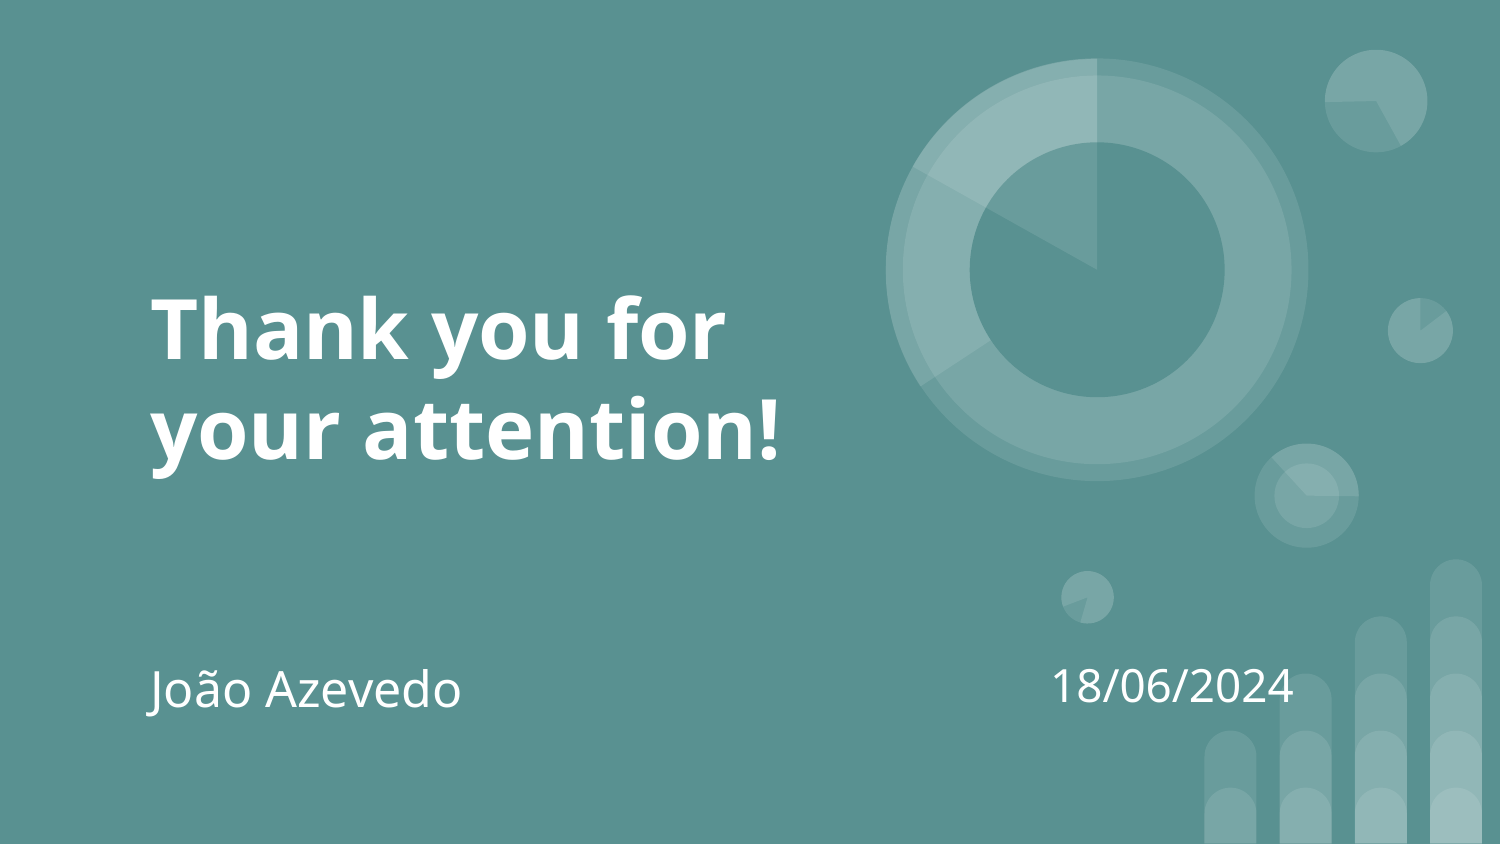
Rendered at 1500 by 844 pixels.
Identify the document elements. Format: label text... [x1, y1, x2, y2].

subtitle 18/06/2024 [952, 642, 1310, 757]
title Thank you for your attention! [135, 222, 834, 531]
subtitle João Azevedo [135, 642, 492, 757]
